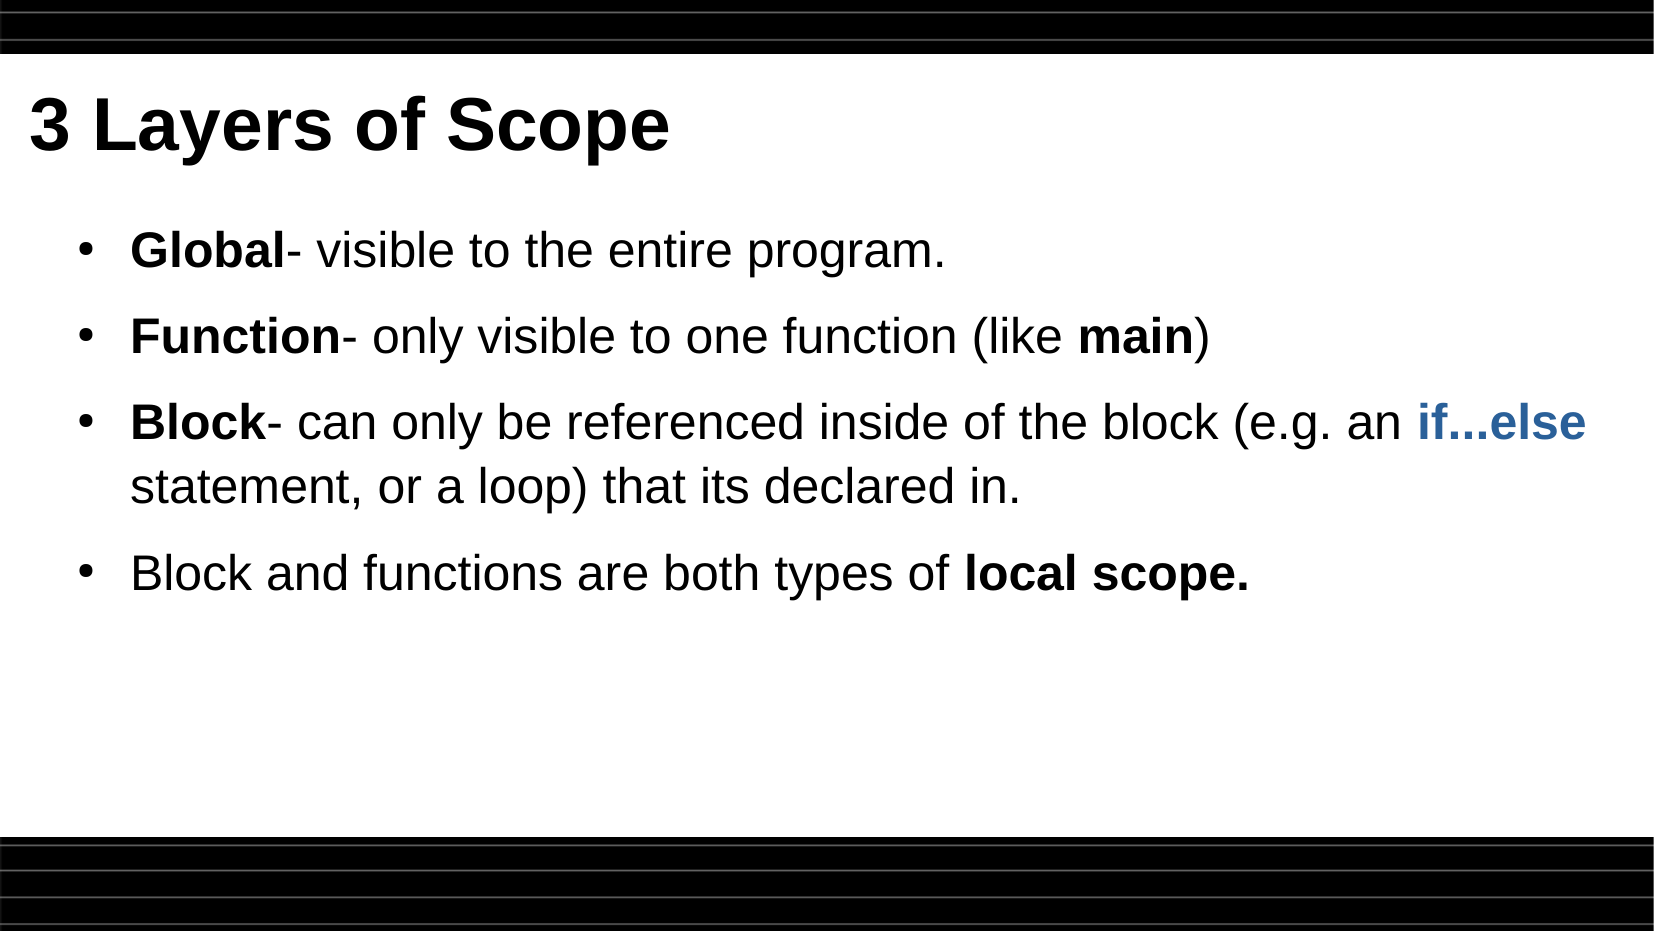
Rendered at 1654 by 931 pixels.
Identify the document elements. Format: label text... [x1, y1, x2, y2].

text_box 3 Layers of Scope [15, 75, 1546, 174]
list Global- visible to the entire program. Function- only visible to one function (like main) Block- can only be referenced inside of the block (e.g. an if...else statement, or a loop) that its declared in. Block and functions are both types of local scope. [59, 213, 1636, 826]
picture [0, 0, 1654, 54]
picture [0, 837, 1654, 931]
